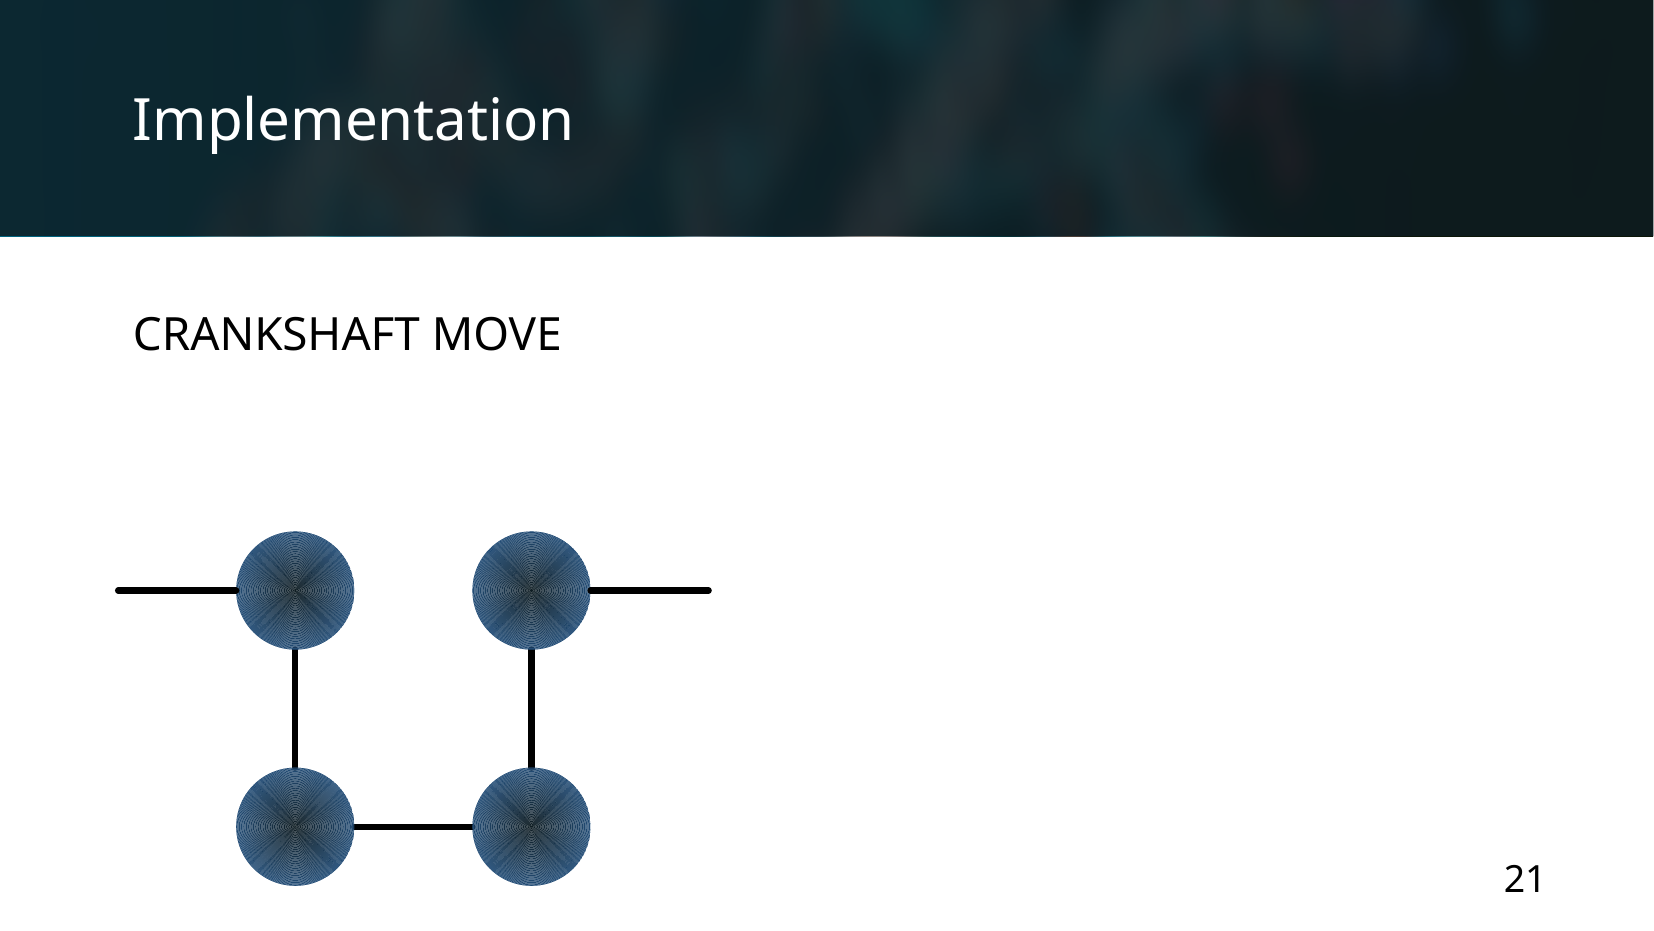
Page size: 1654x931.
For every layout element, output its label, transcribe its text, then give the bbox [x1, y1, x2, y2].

text_box [236, 767, 355, 886]
text_box Implementation [118, 35, 886, 201]
text_box CRANKSHAFT MOVE [118, 293, 604, 355]
text_box [472, 767, 591, 886]
text_box [236, 531, 355, 650]
text_box [0, 0, 1654, 237]
text_box [472, 531, 591, 650]
text_box <numéro> [1493, 826, 1654, 931]
